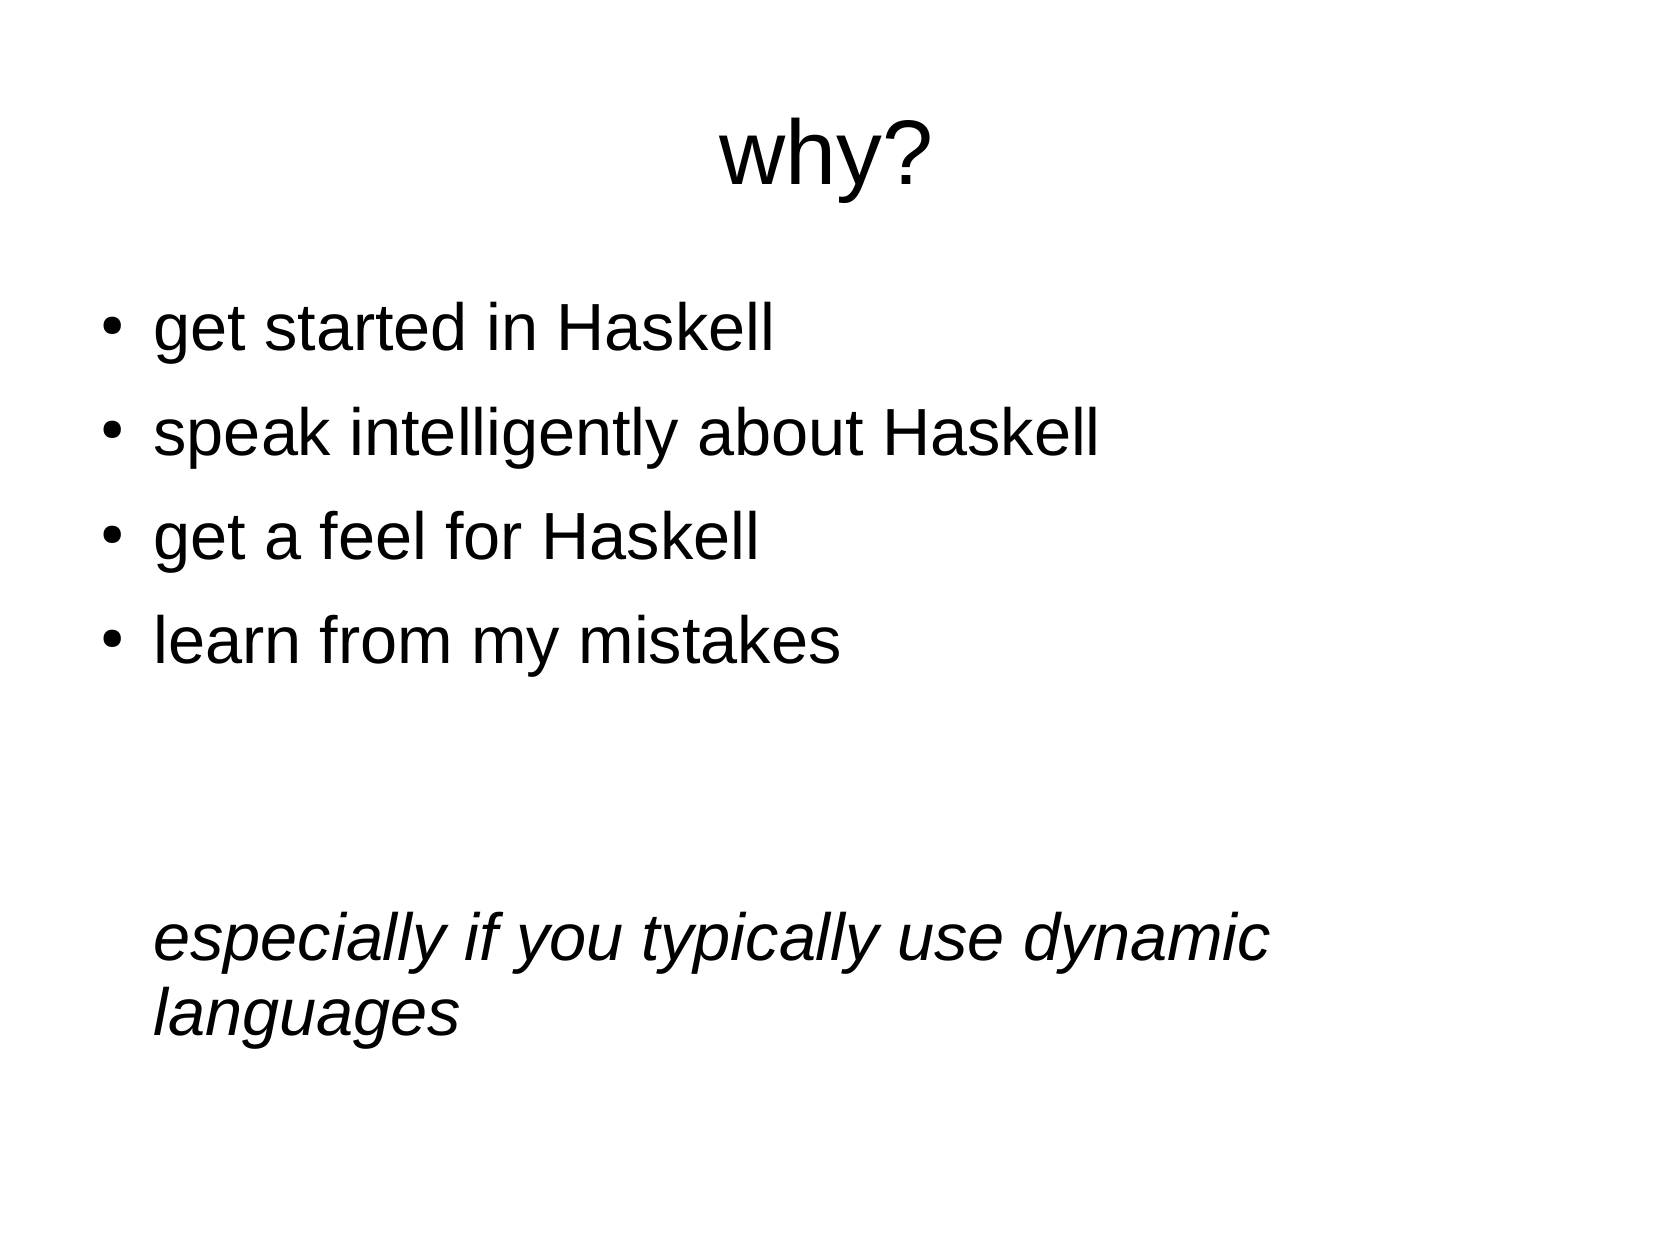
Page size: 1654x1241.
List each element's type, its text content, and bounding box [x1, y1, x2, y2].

list especially if you typically use dynamic languages [82, 900, 1571, 1109]
list get started in Haskell speak intelligently about Haskell get a feel for Haskell learn from my mistakes [82, 290, 1571, 681]
title why? [82, 49, 1571, 257]
